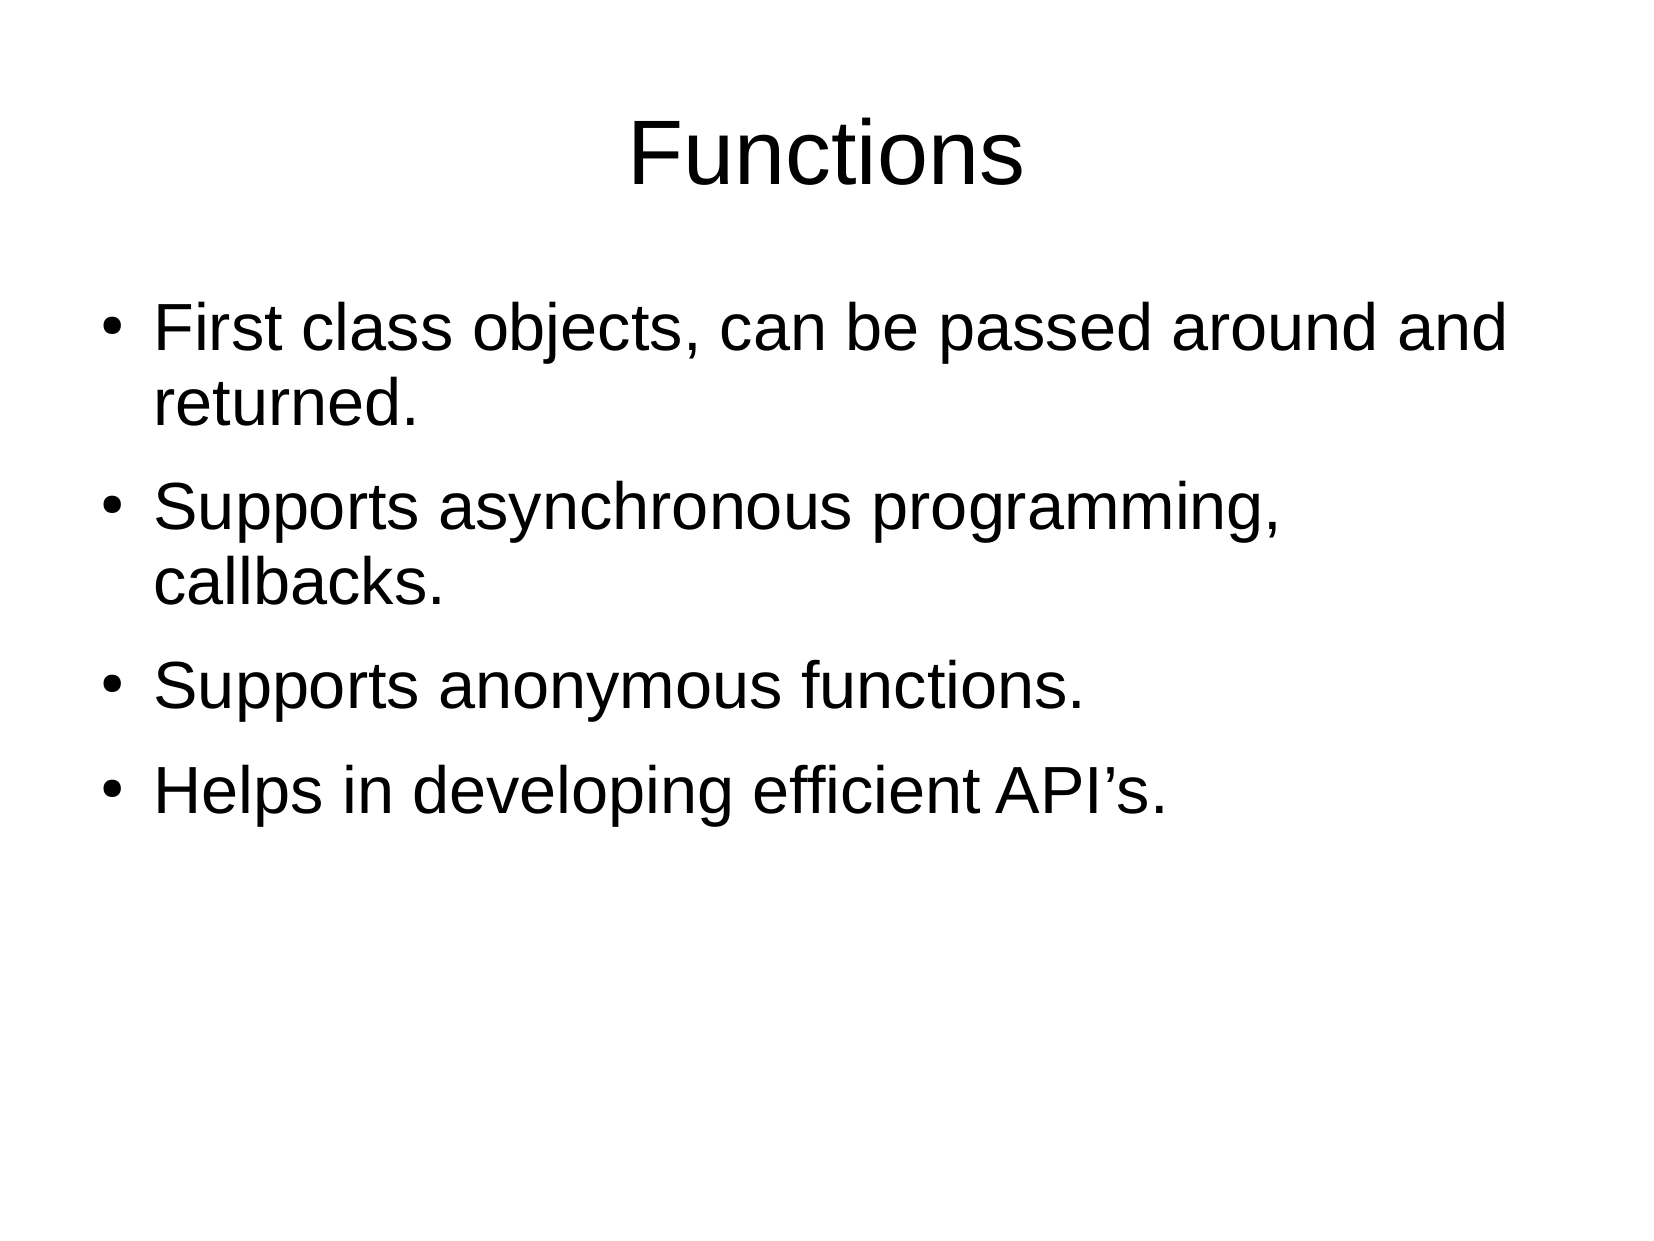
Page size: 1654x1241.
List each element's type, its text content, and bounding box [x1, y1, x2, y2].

list First class objects, can be passed around and returned. Supports asynchronous programming, callbacks. Supports anonymous functions. Helps in developing efficient API’s. [82, 290, 1571, 1010]
title Functions [82, 49, 1571, 257]
